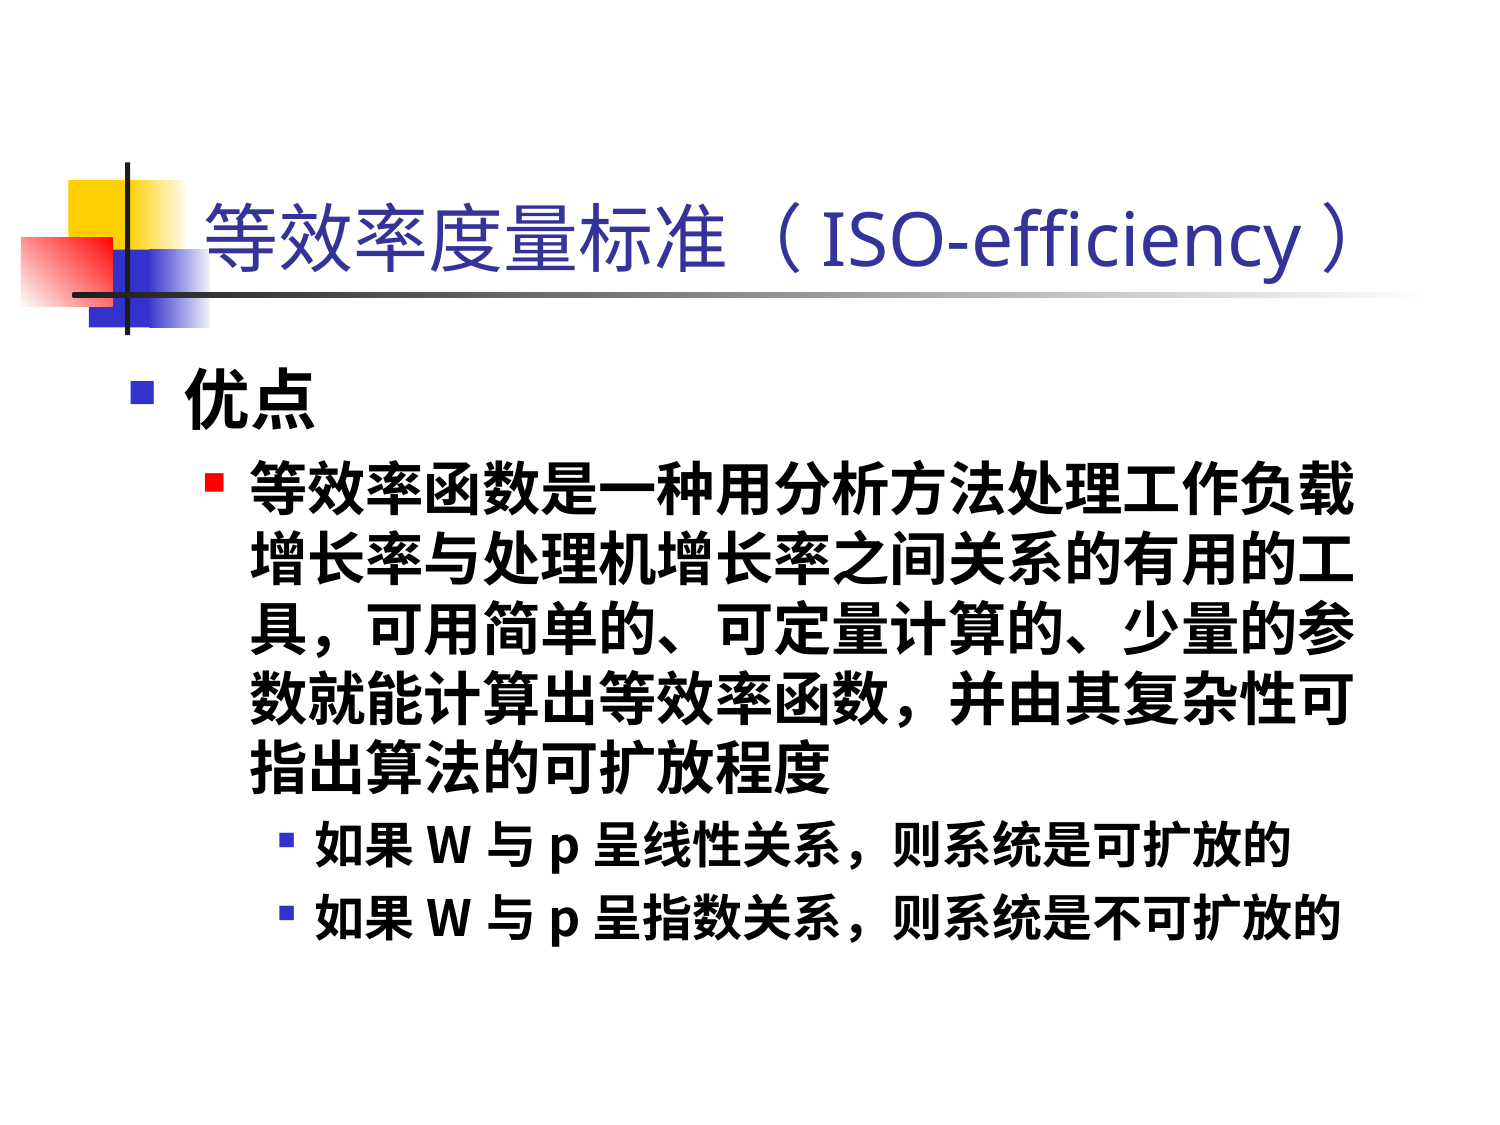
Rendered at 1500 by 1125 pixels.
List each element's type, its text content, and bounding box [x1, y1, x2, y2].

title 等效率度量标准（ISO-efficiency） [188, 101, 1468, 289]
list 优点 等效率函数是一种用分析方法处理工作负载增长率与处理机增长率之间关系的有用的工具，可用简单的、可定量计算的、少量的参数就能计算出等效率函数，并由其复杂性可指出算法的可扩放程度 如果W与p呈线性关系，则系统是可扩放的 如果W与p呈指数关系，则系统是不可扩放的 [112, 350, 1388, 1026]
